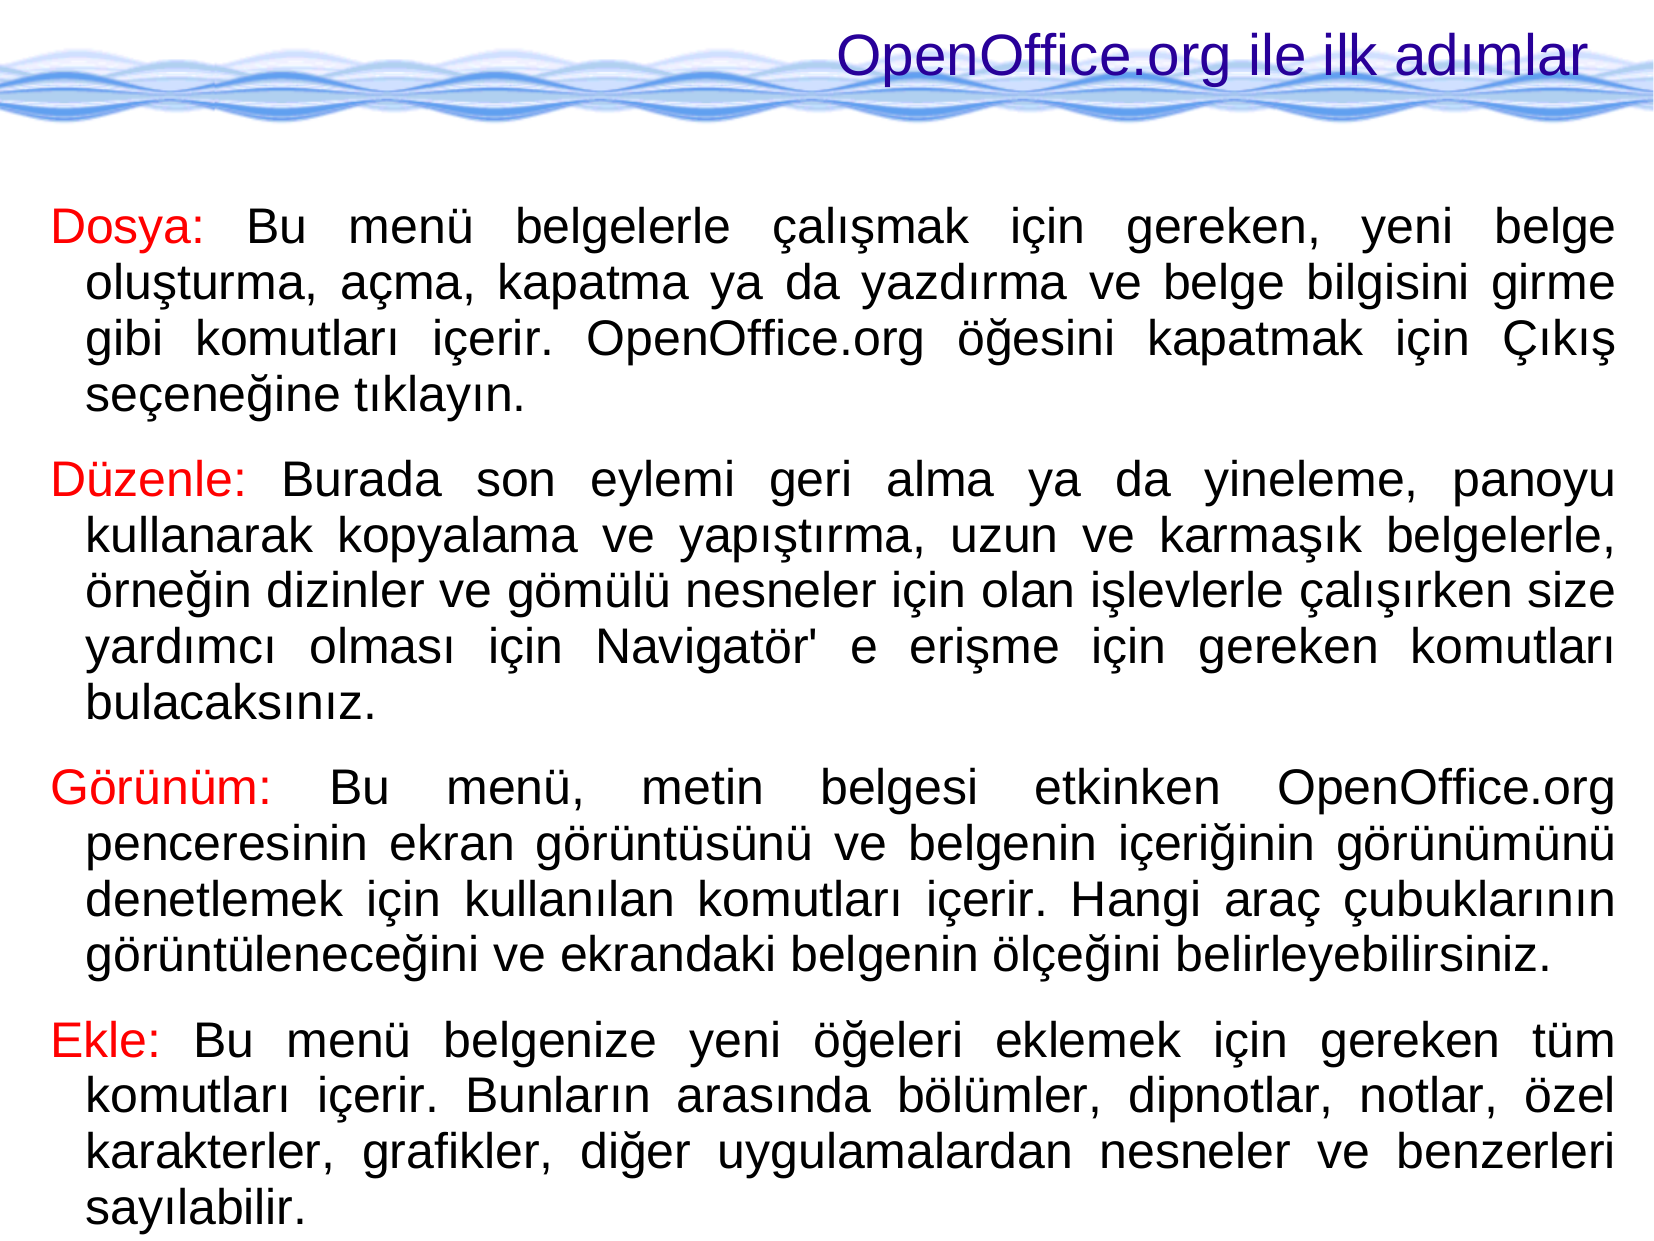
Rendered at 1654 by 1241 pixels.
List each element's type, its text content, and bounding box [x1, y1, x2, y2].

text_box OpenOffice.org ile ilk adımlar [587, 15, 1654, 96]
text_box Dosya: Bu menü belgelerle çalışmak için gereken, yeni belge oluşturma, açma, kapatma ya da yazdırma ve belge bilgisini girme gibi komutları içerir. OpenOffice.org öğesini kapatmak için Çıkış seçeneğine tıklayın. Düzenle: Burada son eylemi geri alma ya da yineleme, panoyu kullanarak kopyalama ve yapıştırma, uzun ve karmaşık belgelerle, örneğin dizinler ve gömülü nesneler için olan işlevlerle çalışırken size yardımcı olması için Navigatör' e erişme için gereken komutları bulacaksınız. Görünüm: Bu menü, metin belgesi etkinken OpenOffice.org penceresinin ekran görüntüsünü ve belgenin içeriğinin görünümünü denetlemek için kullanılan komutları içerir. Hangi araç çubuklarının görüntüleneceğini ve ekrandaki belgenin ölçeğini belirleyebilirsiniz. Ekle: Bu menü belgenize yeni öğeleri eklemek için gereken tüm komutları içerir. Bunların arasında bölümler, dipnotlar, notlar, özel karakterler, grafikler, diğer uygulamalardan nesneler ve benzerleri sayılabilir. [0, 191, 1632, 1241]
picture [0, 41, 1654, 129]
